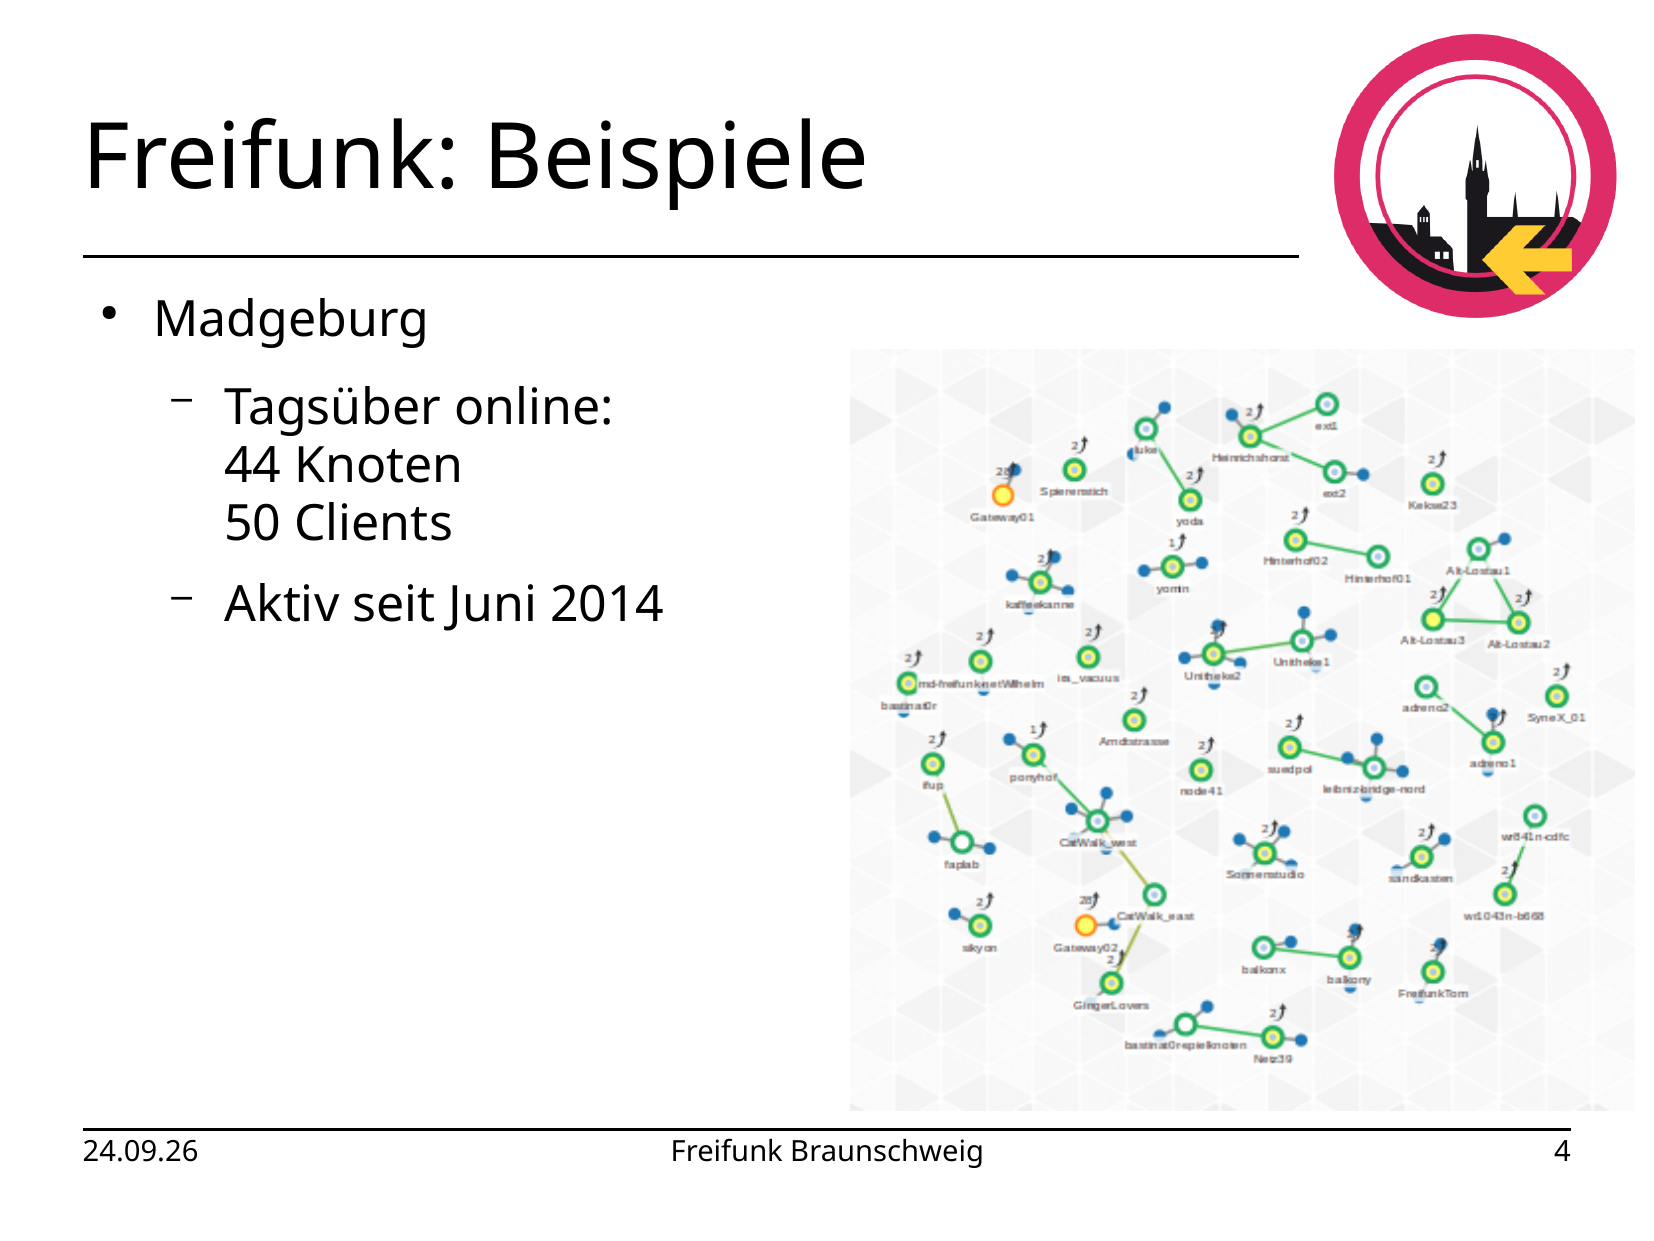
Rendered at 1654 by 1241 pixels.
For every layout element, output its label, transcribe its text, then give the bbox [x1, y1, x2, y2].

picture [1331, 32, 1619, 319]
picture [850, 349, 1635, 1111]
list Madgeburg Tagsüber online: 44 Knoten 50 Clients Aktiv seit Juni 2014 [82, 290, 1538, 1010]
title Freifunk: Beispiele [82, 49, 1300, 257]
